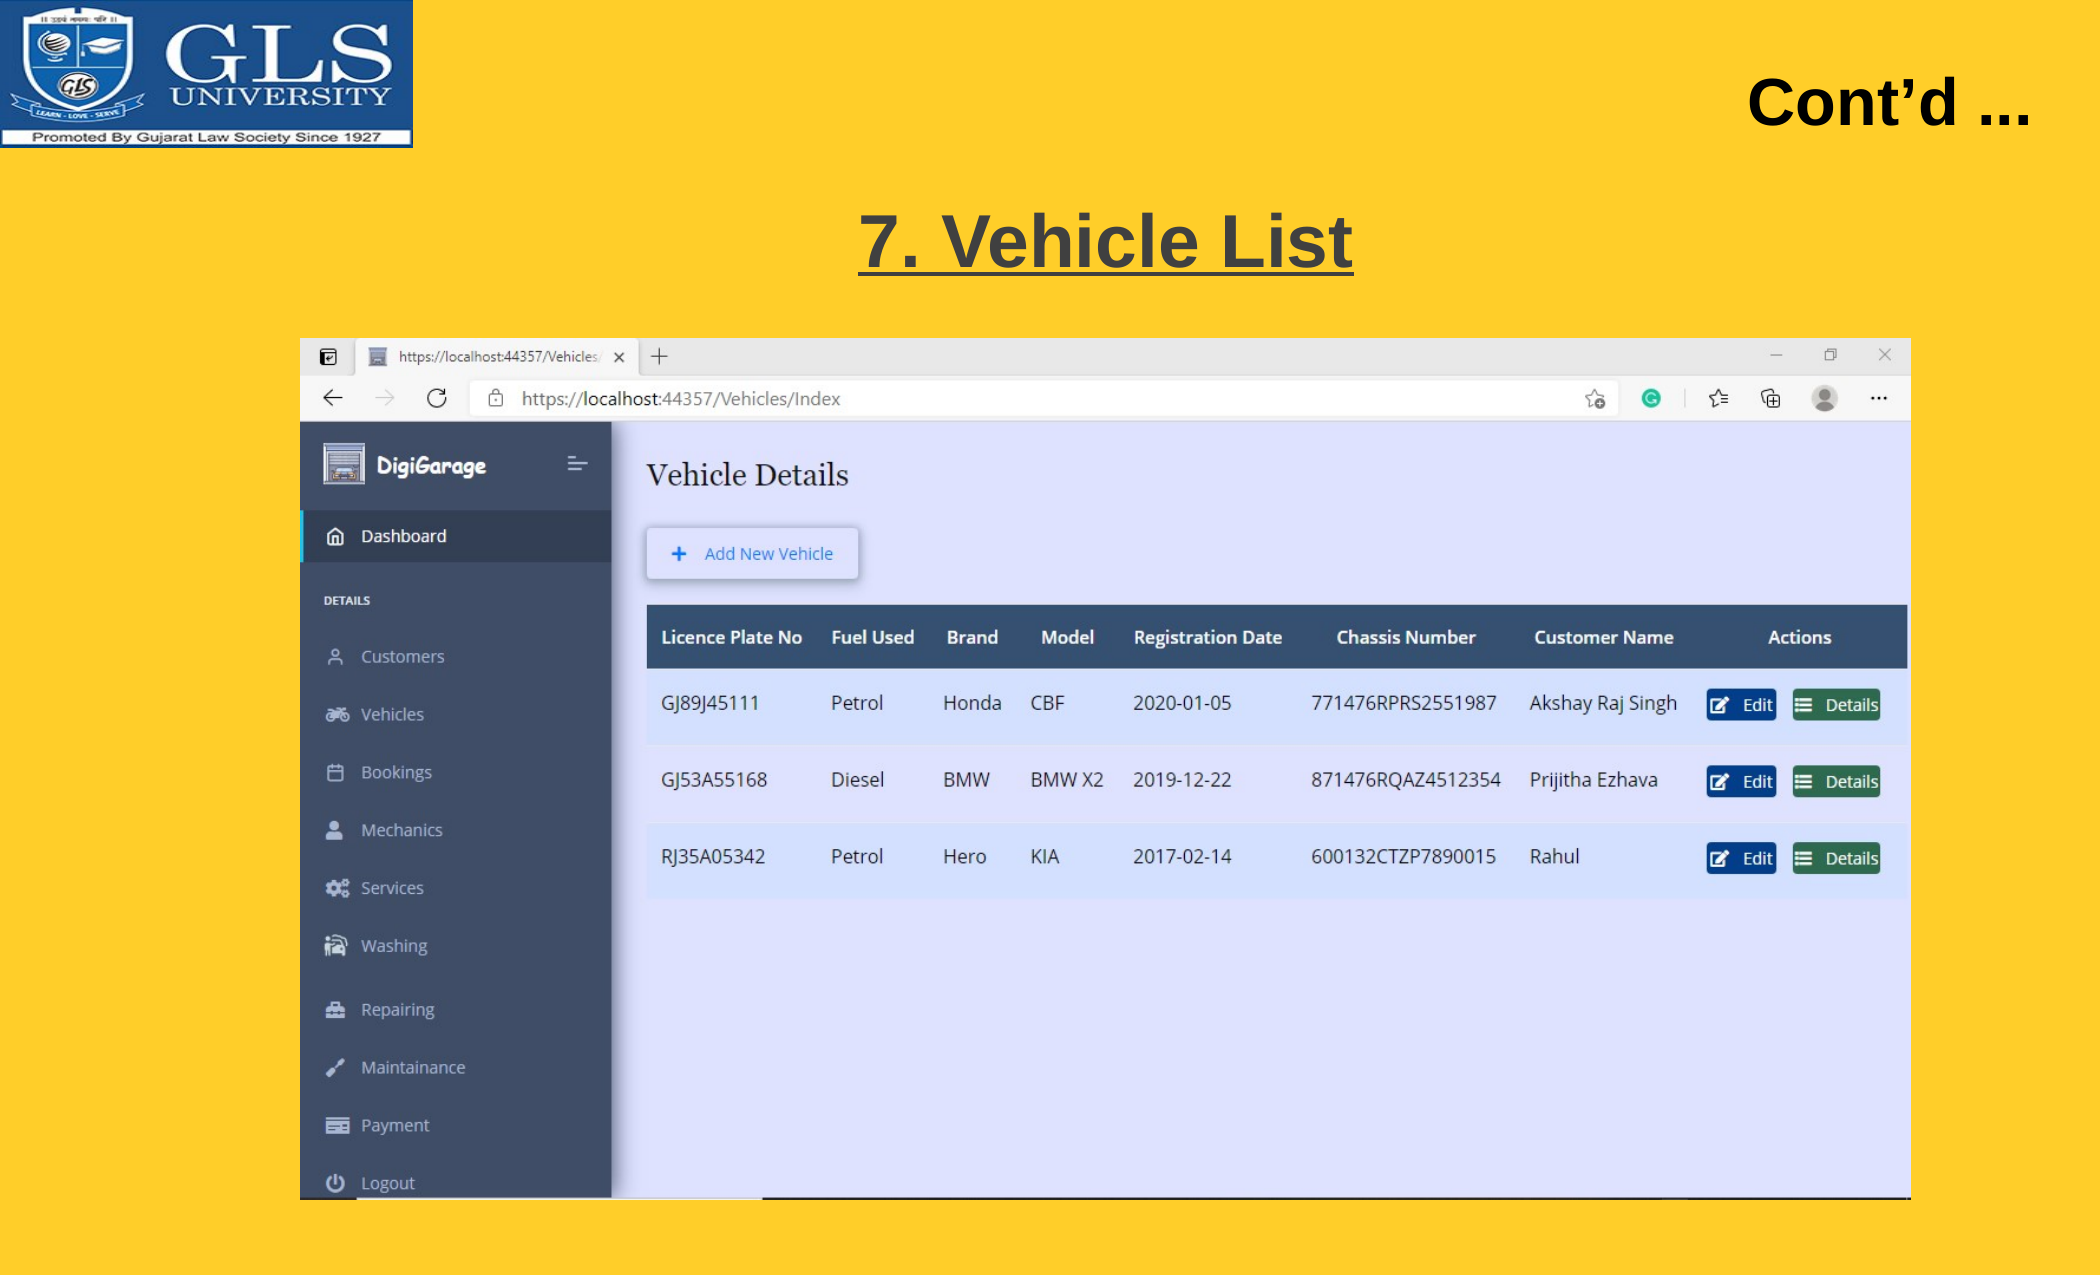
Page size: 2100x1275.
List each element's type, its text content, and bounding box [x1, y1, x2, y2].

picture [300, 338, 1911, 1201]
picture [0, 0, 413, 148]
text_box 7. Vehicle List [750, 192, 1463, 338]
text_box Cont’d ... [1732, 57, 2063, 147]
